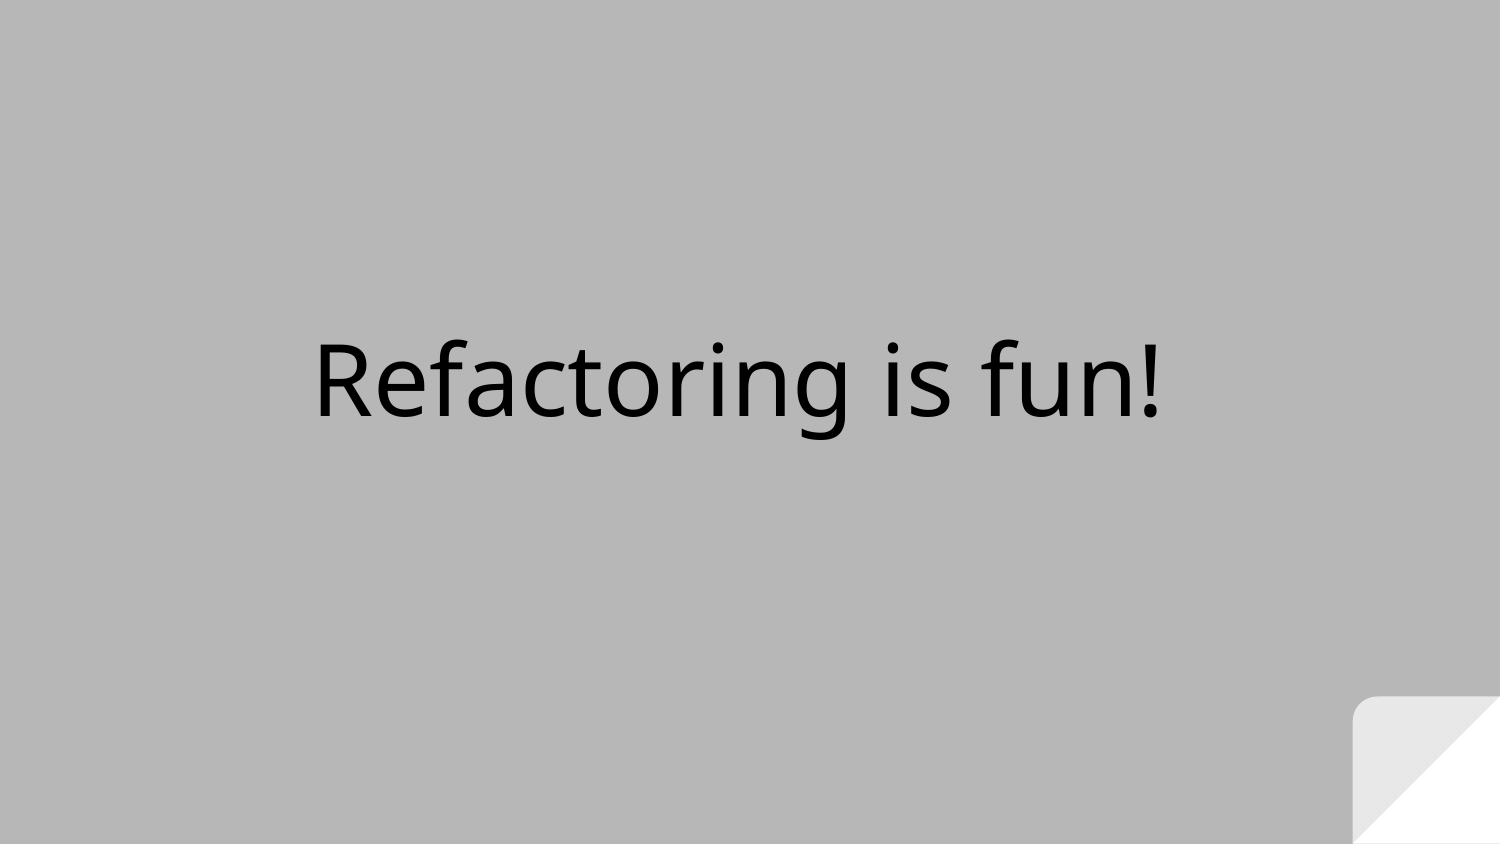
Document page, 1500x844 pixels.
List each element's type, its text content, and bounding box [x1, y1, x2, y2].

title Refactoring is fun! [64, 201, 1413, 452]
